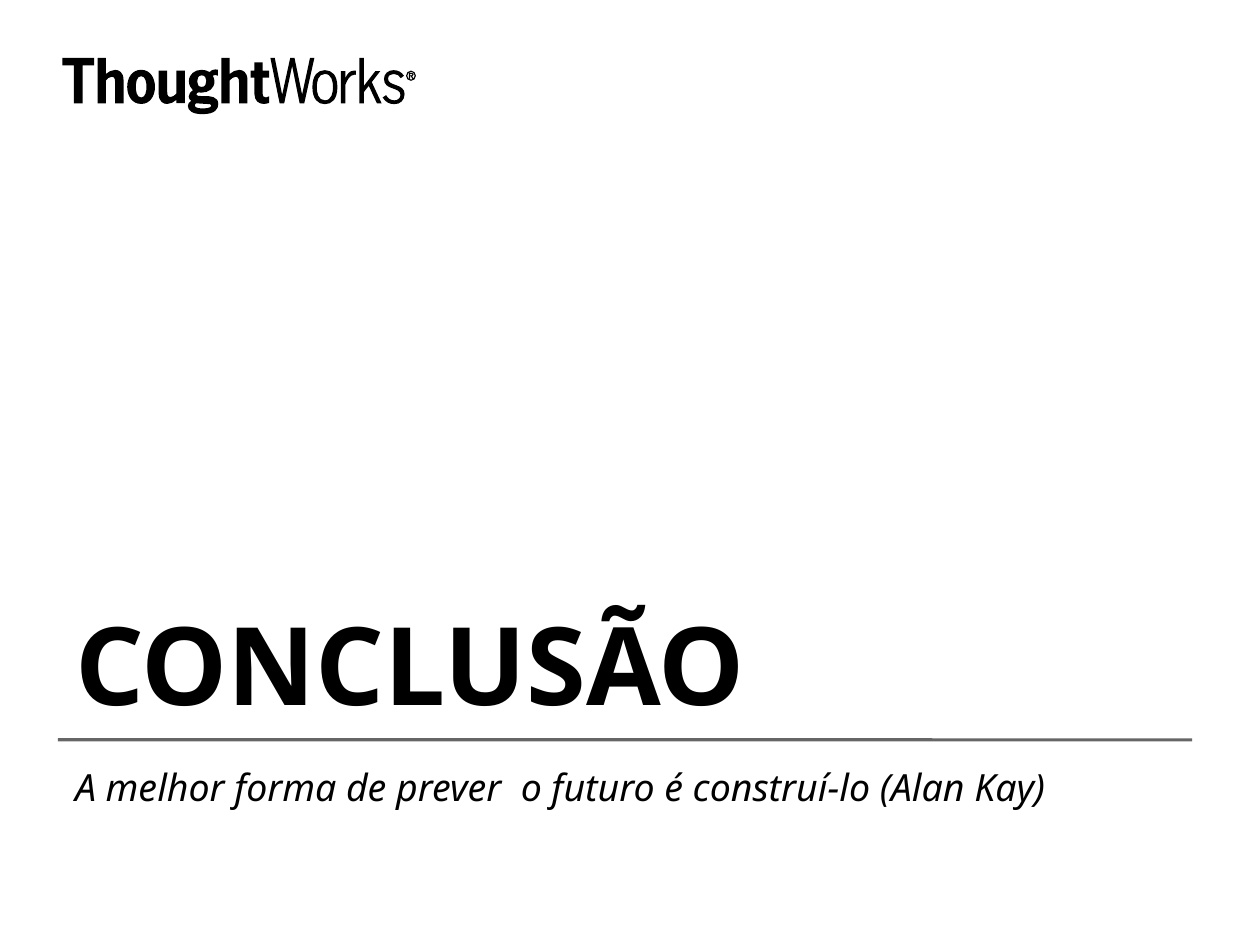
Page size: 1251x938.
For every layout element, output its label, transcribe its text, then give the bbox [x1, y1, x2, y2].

list A melhor forma de prever o futuro é construí-lo (Alan Kay) [62, 751, 1188, 909]
title CONCLUSÃO [62, 437, 1188, 740]
